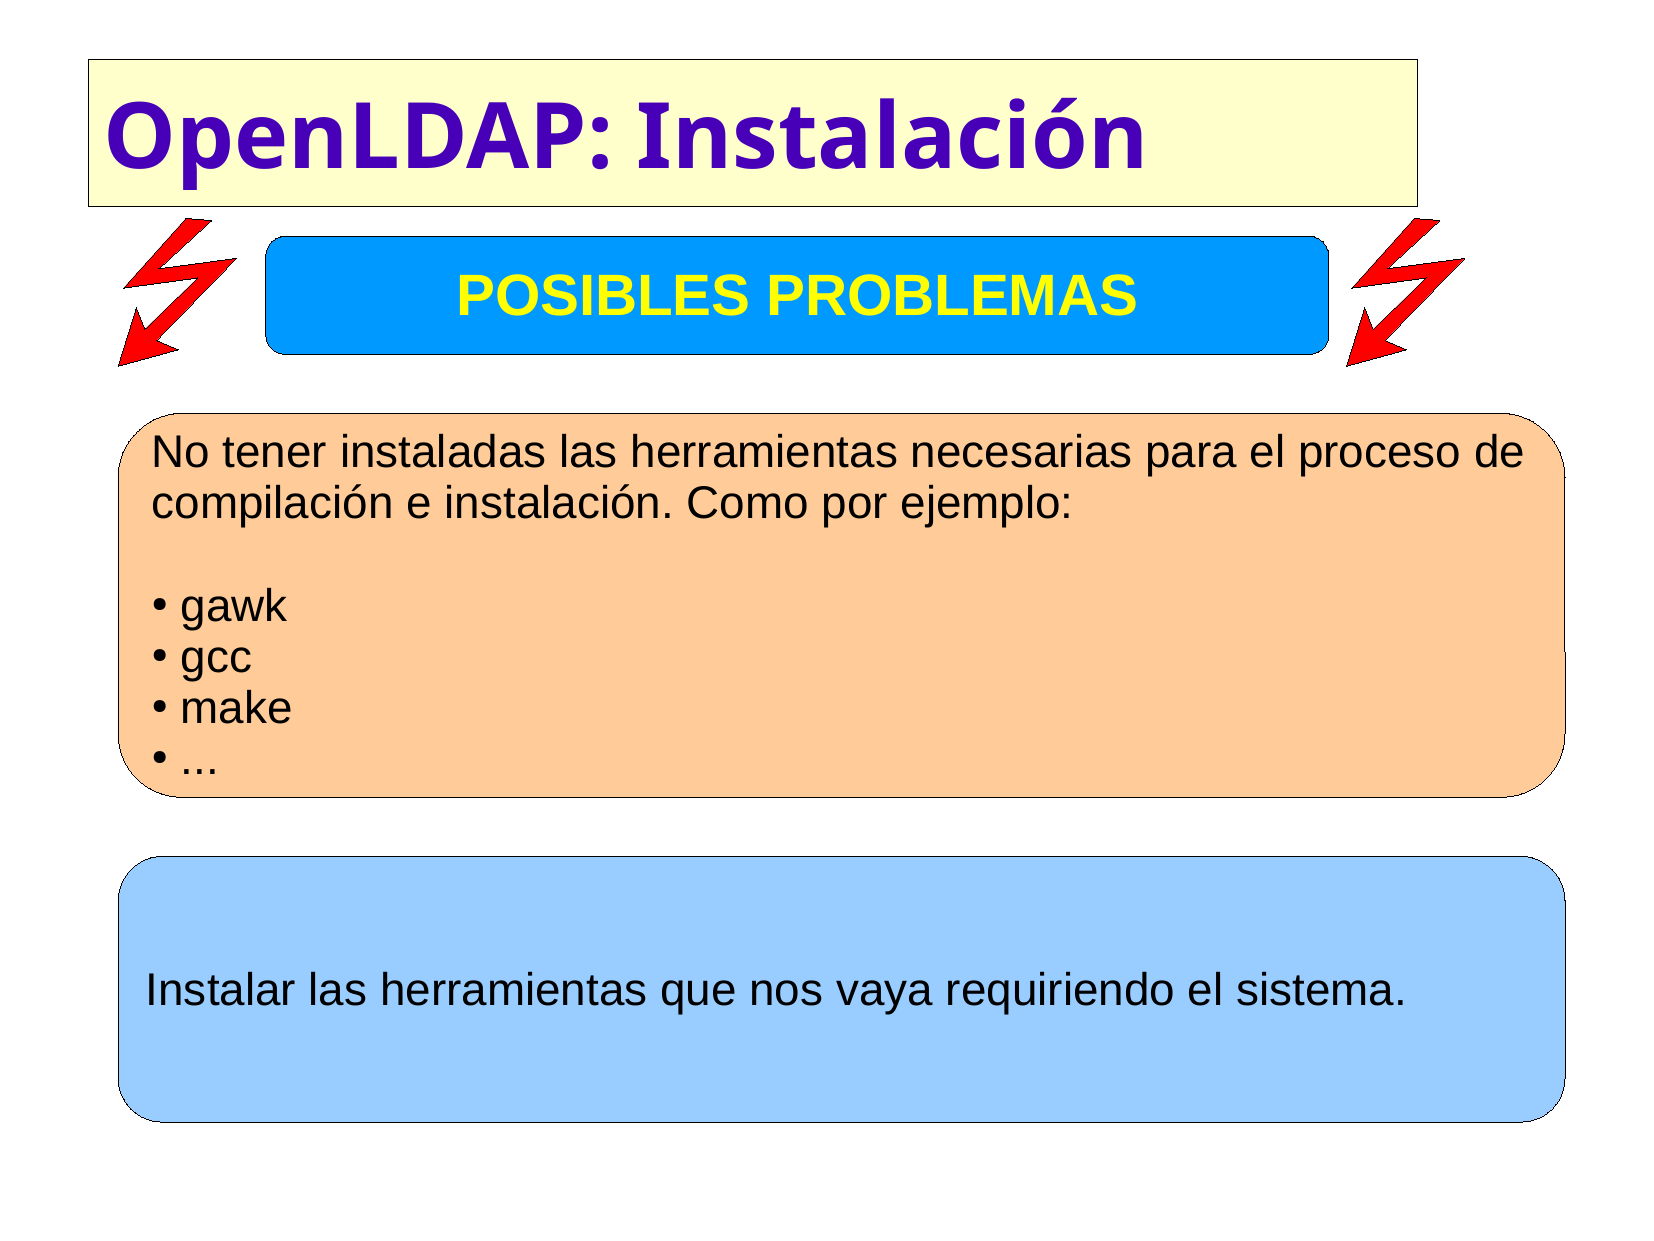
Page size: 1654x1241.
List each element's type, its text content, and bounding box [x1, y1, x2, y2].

text_box OpenLDAP: Instalación [88, 59, 1418, 207]
text_box No tener instaladas las herramientas necesarias para el proceso de compilación e instalación. Como por ejemplo: gawk gcc make ... [118, 413, 1566, 798]
text_box [1346, 218, 1465, 367]
text_box Instalar las herramientas que nos vaya requiriendo el sistema. [118, 856, 1566, 1123]
text_box [118, 218, 237, 367]
text_box POSIBLES PROBLEMAS [265, 236, 1329, 355]
